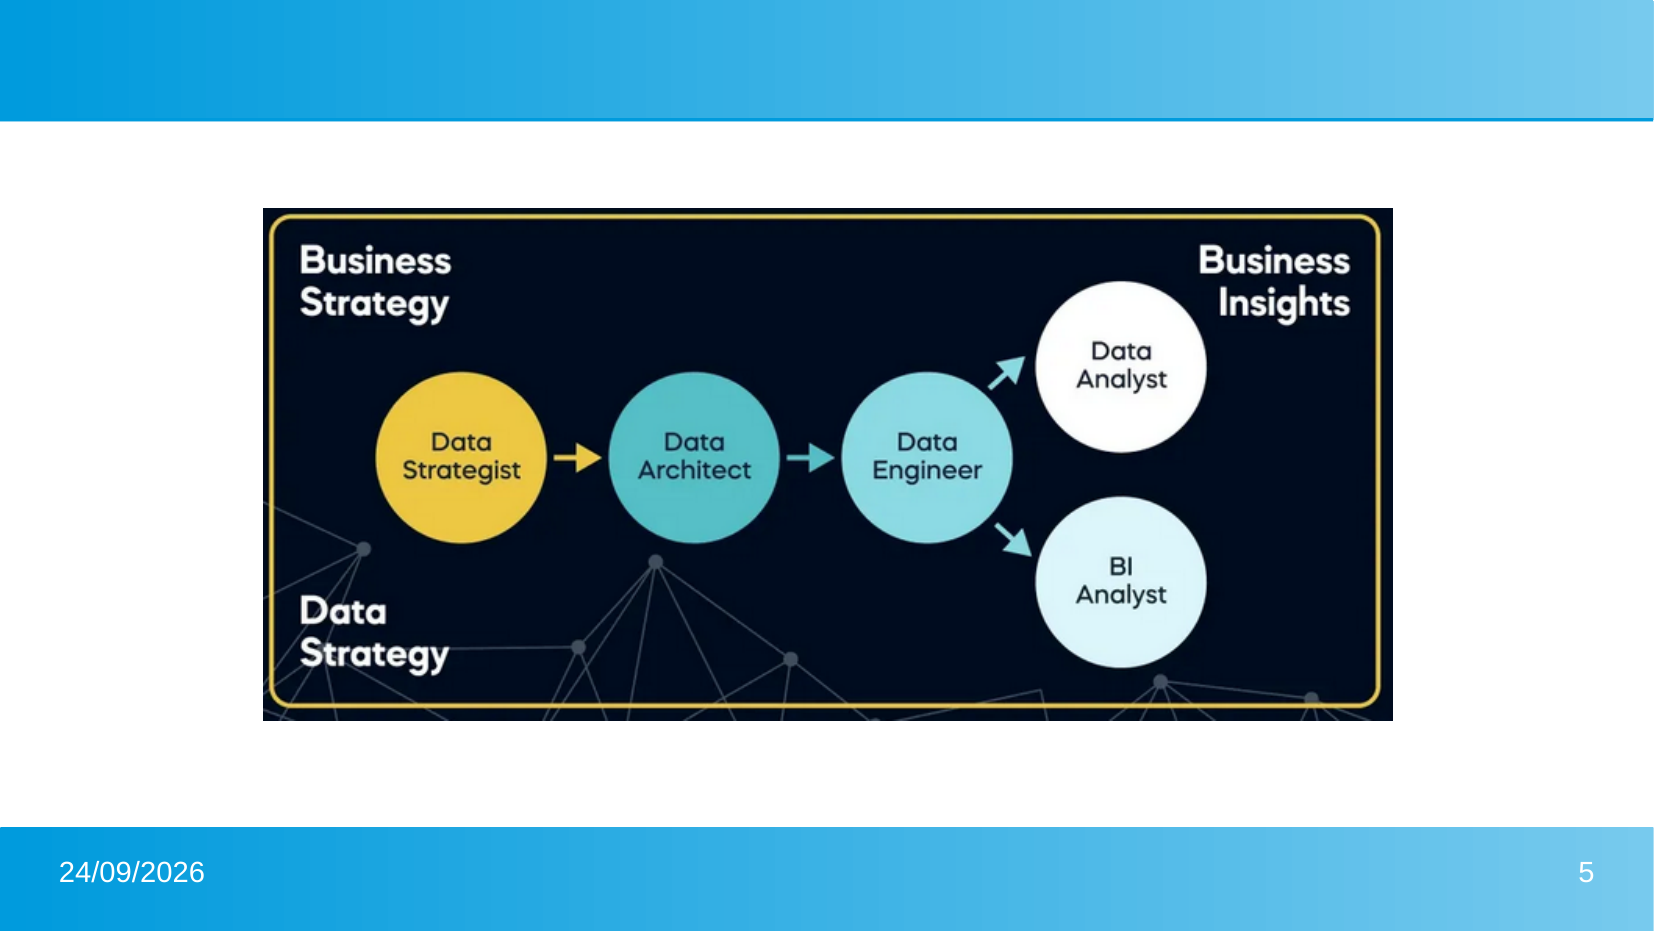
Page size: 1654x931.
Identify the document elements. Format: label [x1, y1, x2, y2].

picture [263, 208, 1393, 721]
